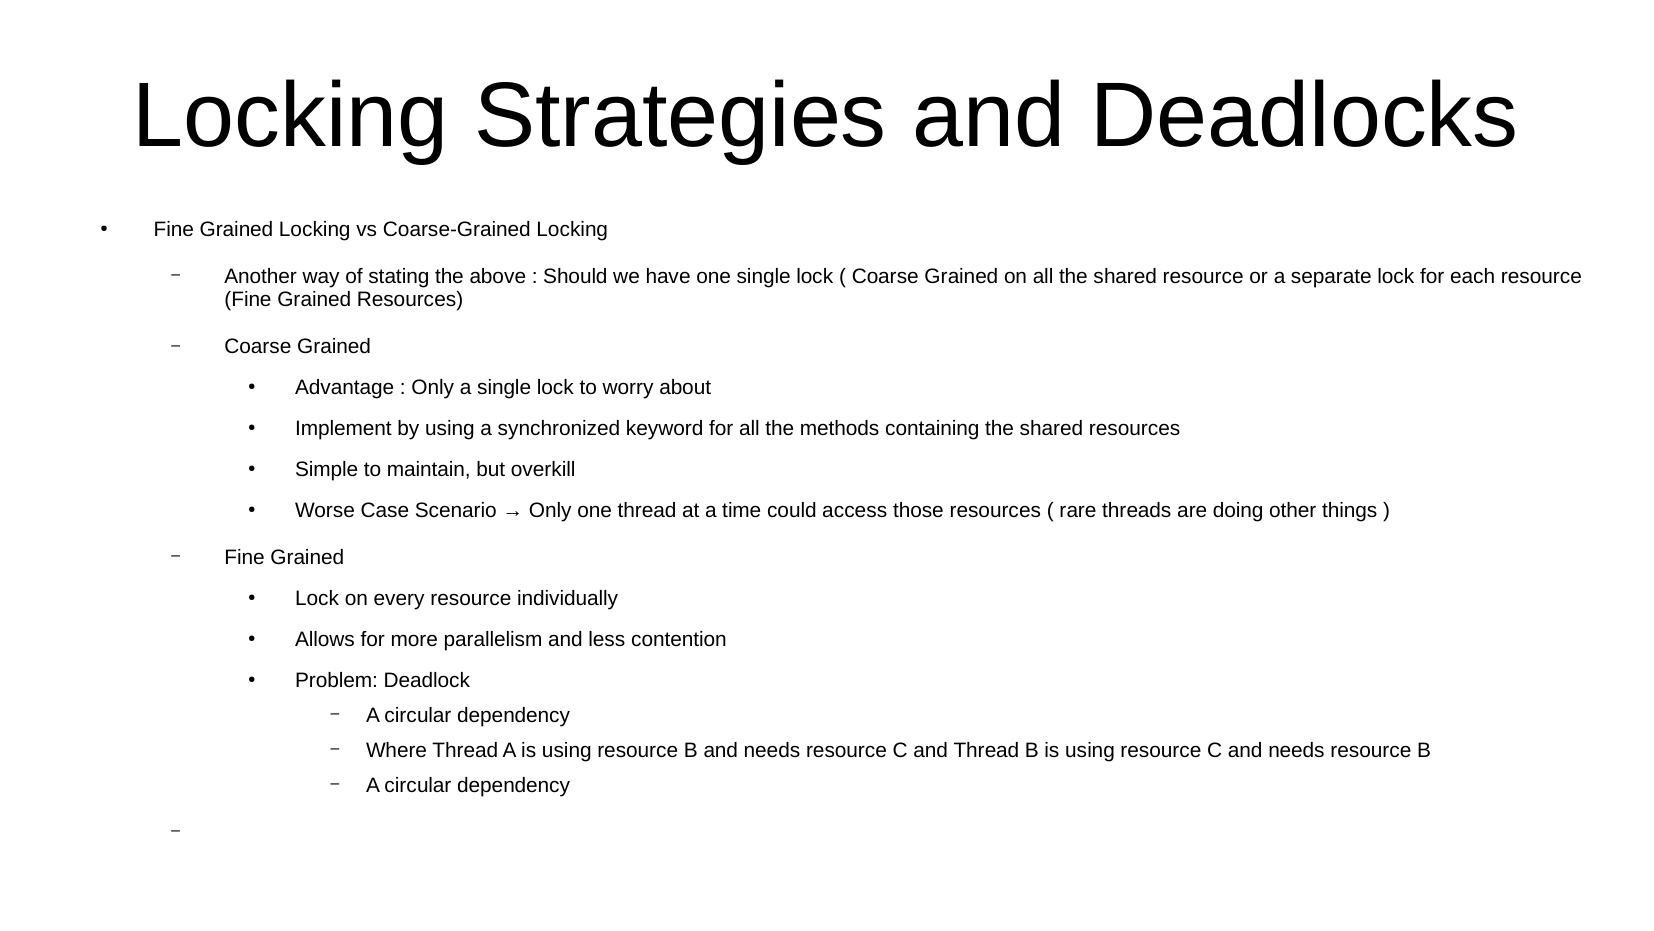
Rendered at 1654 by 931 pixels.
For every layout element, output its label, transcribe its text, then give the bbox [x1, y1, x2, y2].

title Locking Strategies and Deadlocks [82, 37, 1571, 193]
list Fine Grained Locking vs Coarse-Grained Locking Another way of stating the above : Should we have one single lock ( Coarse Grained on all the shared resource or a separate lock for each resource (Fine Grained Resources) Coarse Grained Advantage : Only a single lock to worry about Implement by using a synchronized keyword for all the methods containing the shared resources Simple to maintain, but overkill Worse Case Scenario → Only one thread at a time could access those resources ( rare threads are doing other things ) Fine Grained Lock on every resource individually Allows for more parallelism and less contention Problem: Deadlock A circular dependency Where Thread A is using resource B and needs resource C and Thread B is using resource C and needs resource B A circular dependency [82, 217, 1636, 916]
